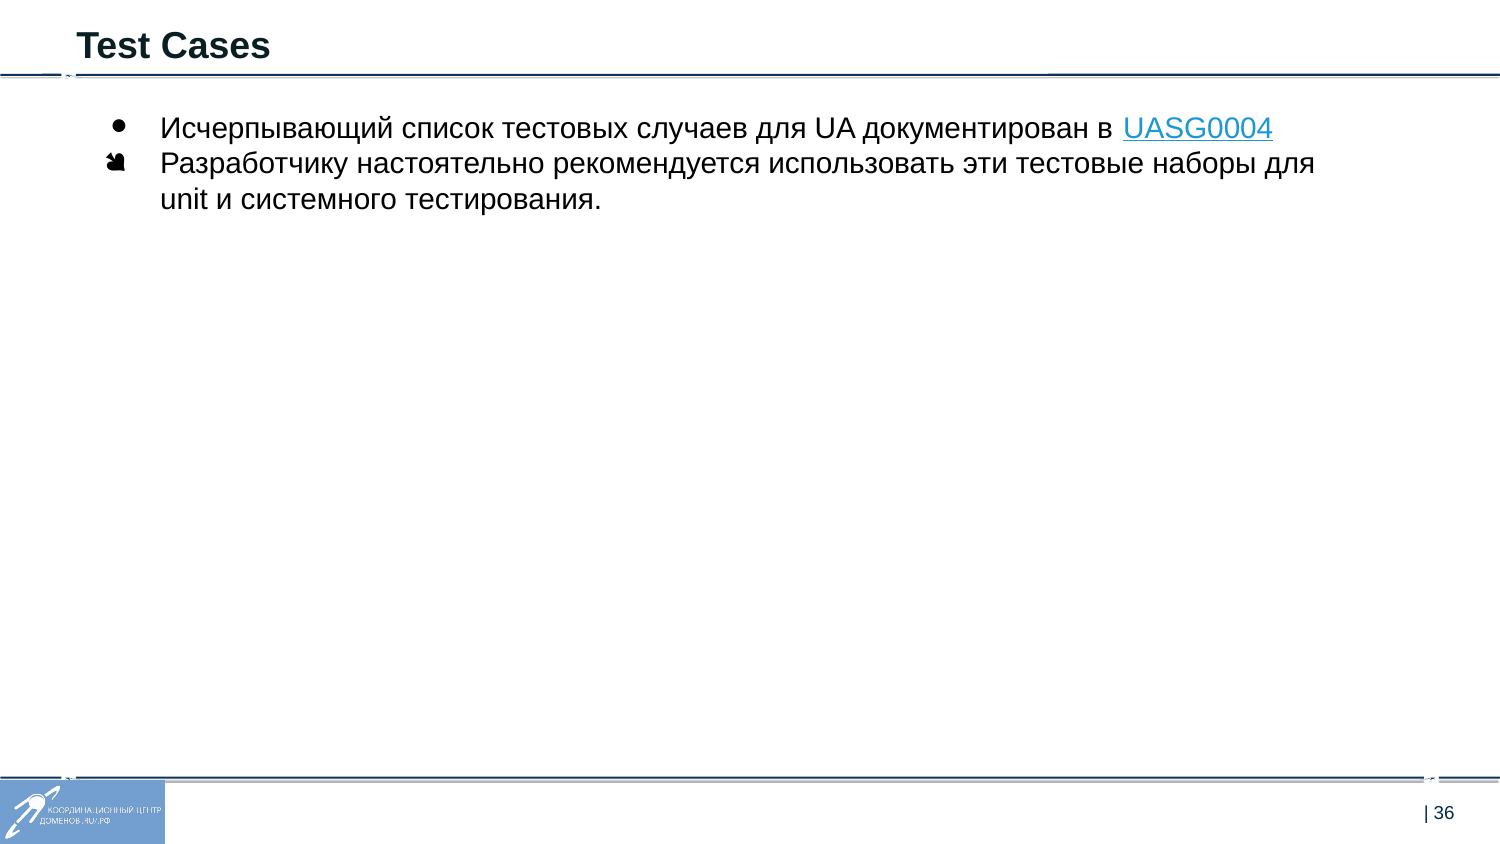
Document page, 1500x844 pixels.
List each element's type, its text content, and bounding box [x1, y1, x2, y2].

picture [0, 779, 166, 844]
title Test Cases [61, 5, 1376, 62]
list Исчерпывающий список тестовых случаев для UA документирован в UASG0004 Разработчику настоятельно рекомендуется использовать эти тестовые наборы для unit и системного тестирования. [70, 93, 1368, 656]
